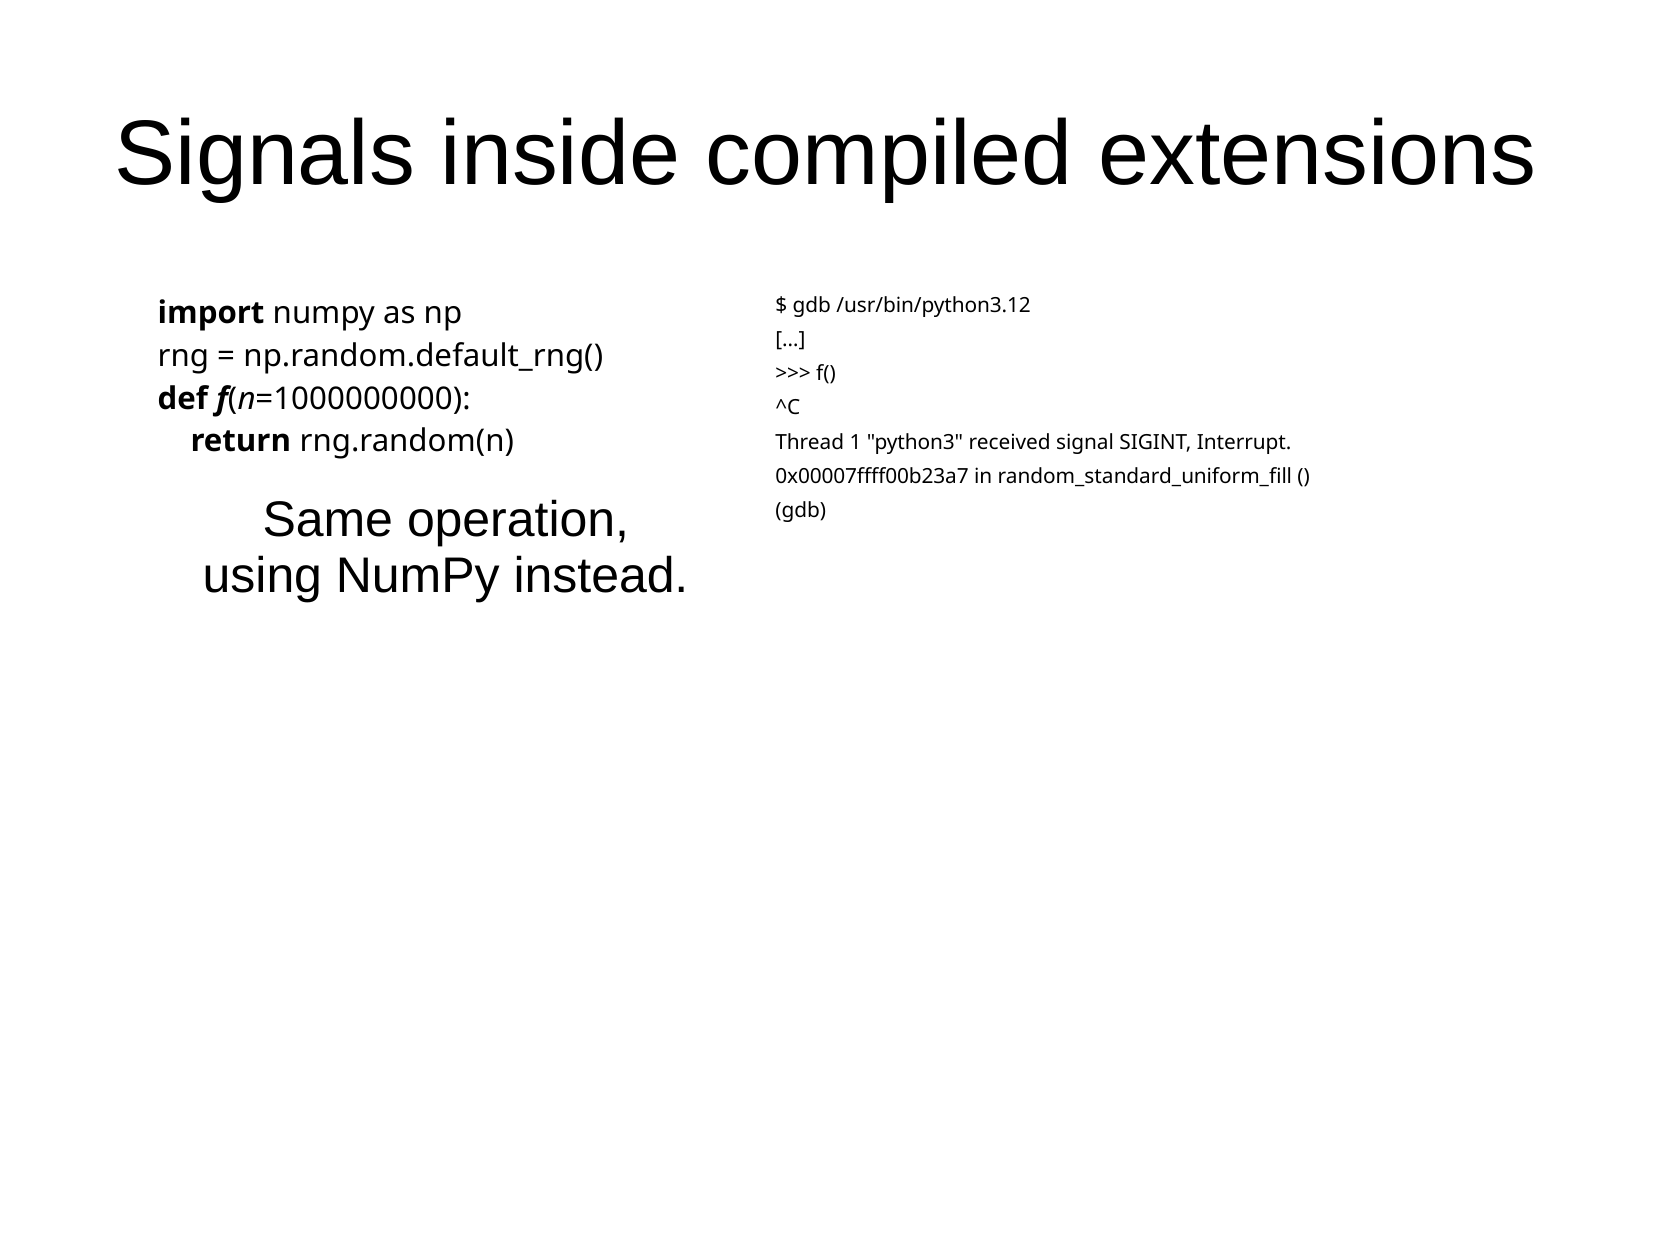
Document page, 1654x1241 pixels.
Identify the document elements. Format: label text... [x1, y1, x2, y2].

list $ gdb /usr/bin/python3.12 […] >>> f() ^C Thread 1 "python3" received signal SIGINT, Interrupt. 0x00007ffff00b23a7 in random_standard_uniform_fill () (gdb) [775, 290, 1633, 1201]
list import numpy as np rng = np.random.default_rng() def f(n=1000000000): return rng.random(n) Same operation, using NumPy instead. [82, 290, 775, 1201]
title Signals inside compiled extensions [82, 49, 1571, 257]
